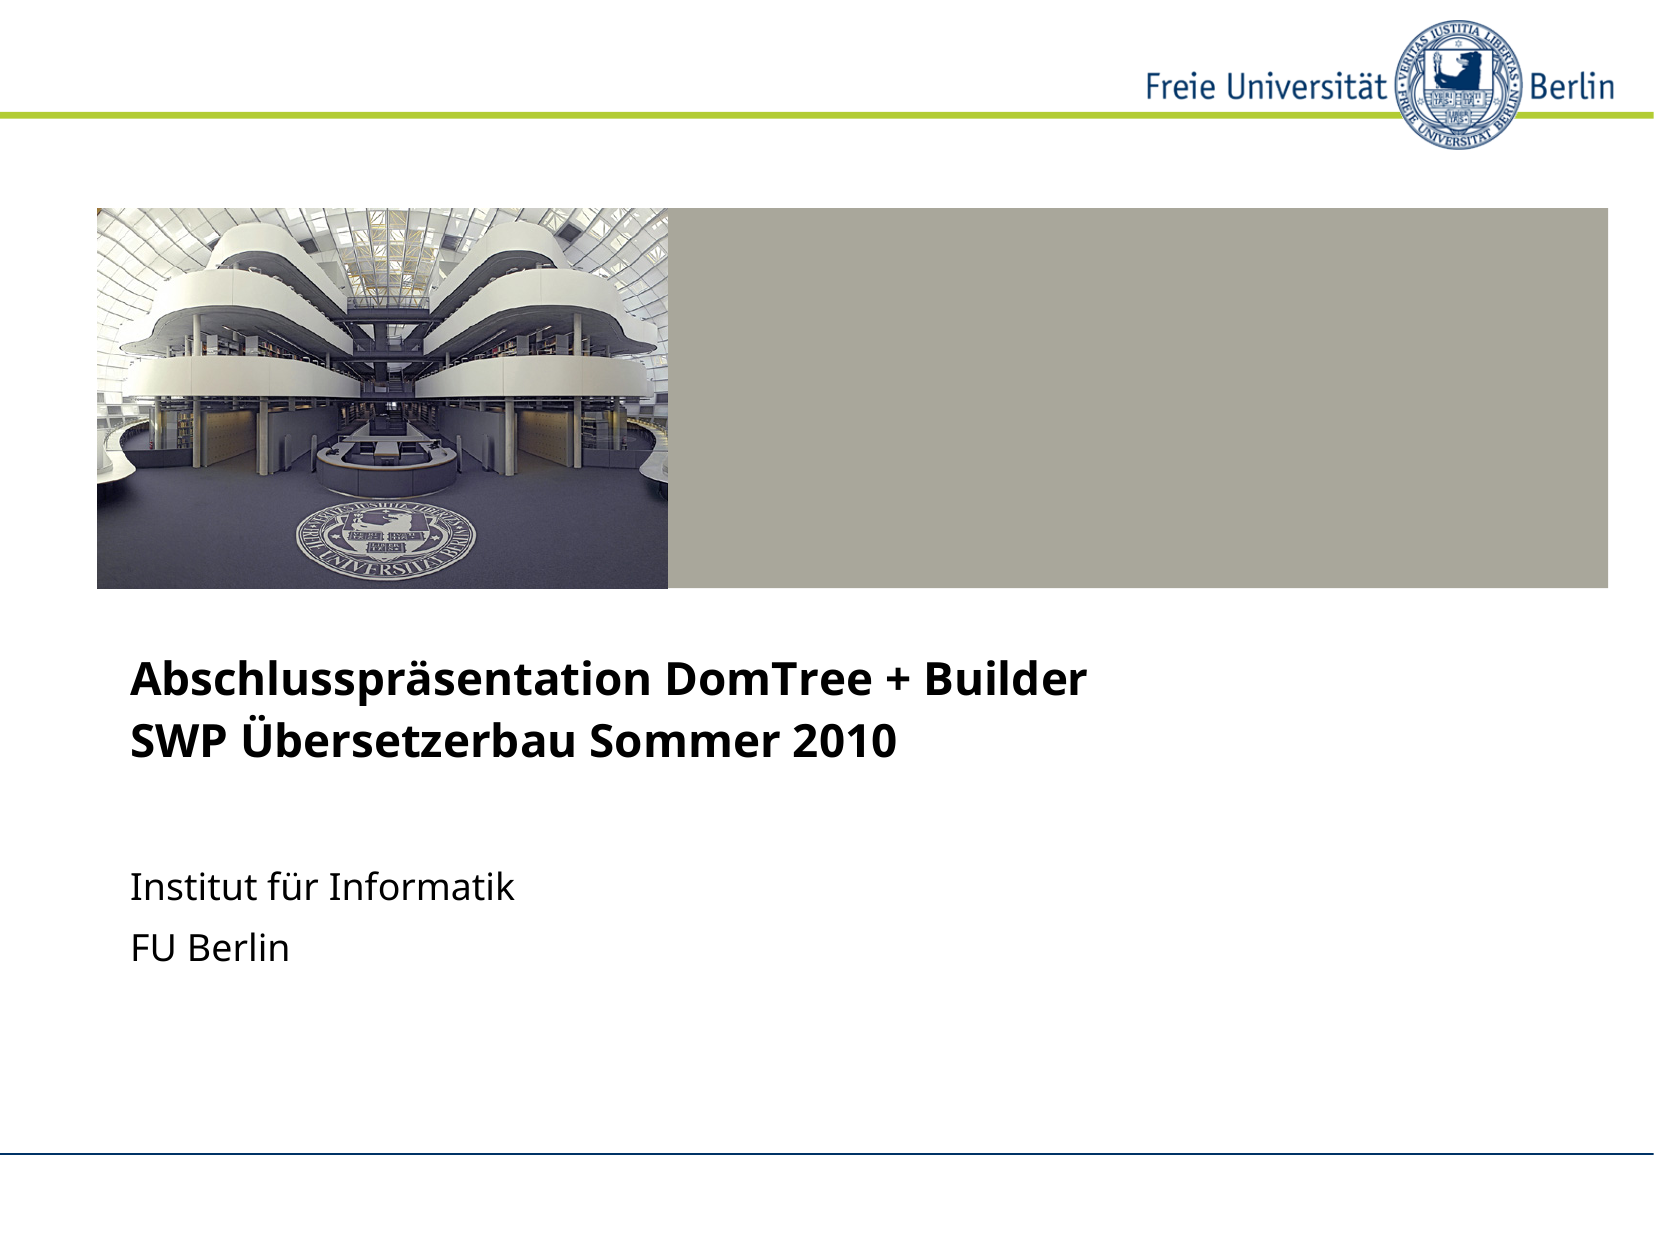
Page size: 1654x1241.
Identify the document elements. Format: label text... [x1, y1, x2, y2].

title Abschlusspräsentation DomTree + Builder SWP Übersetzerbau Sommer 2010 [130, 632, 1361, 770]
picture [1139, 20, 1620, 151]
text_box [668, 208, 1609, 589]
picture [97, 208, 668, 589]
subtitle Institut für Informatik FU Berlin [130, 770, 1433, 1053]
